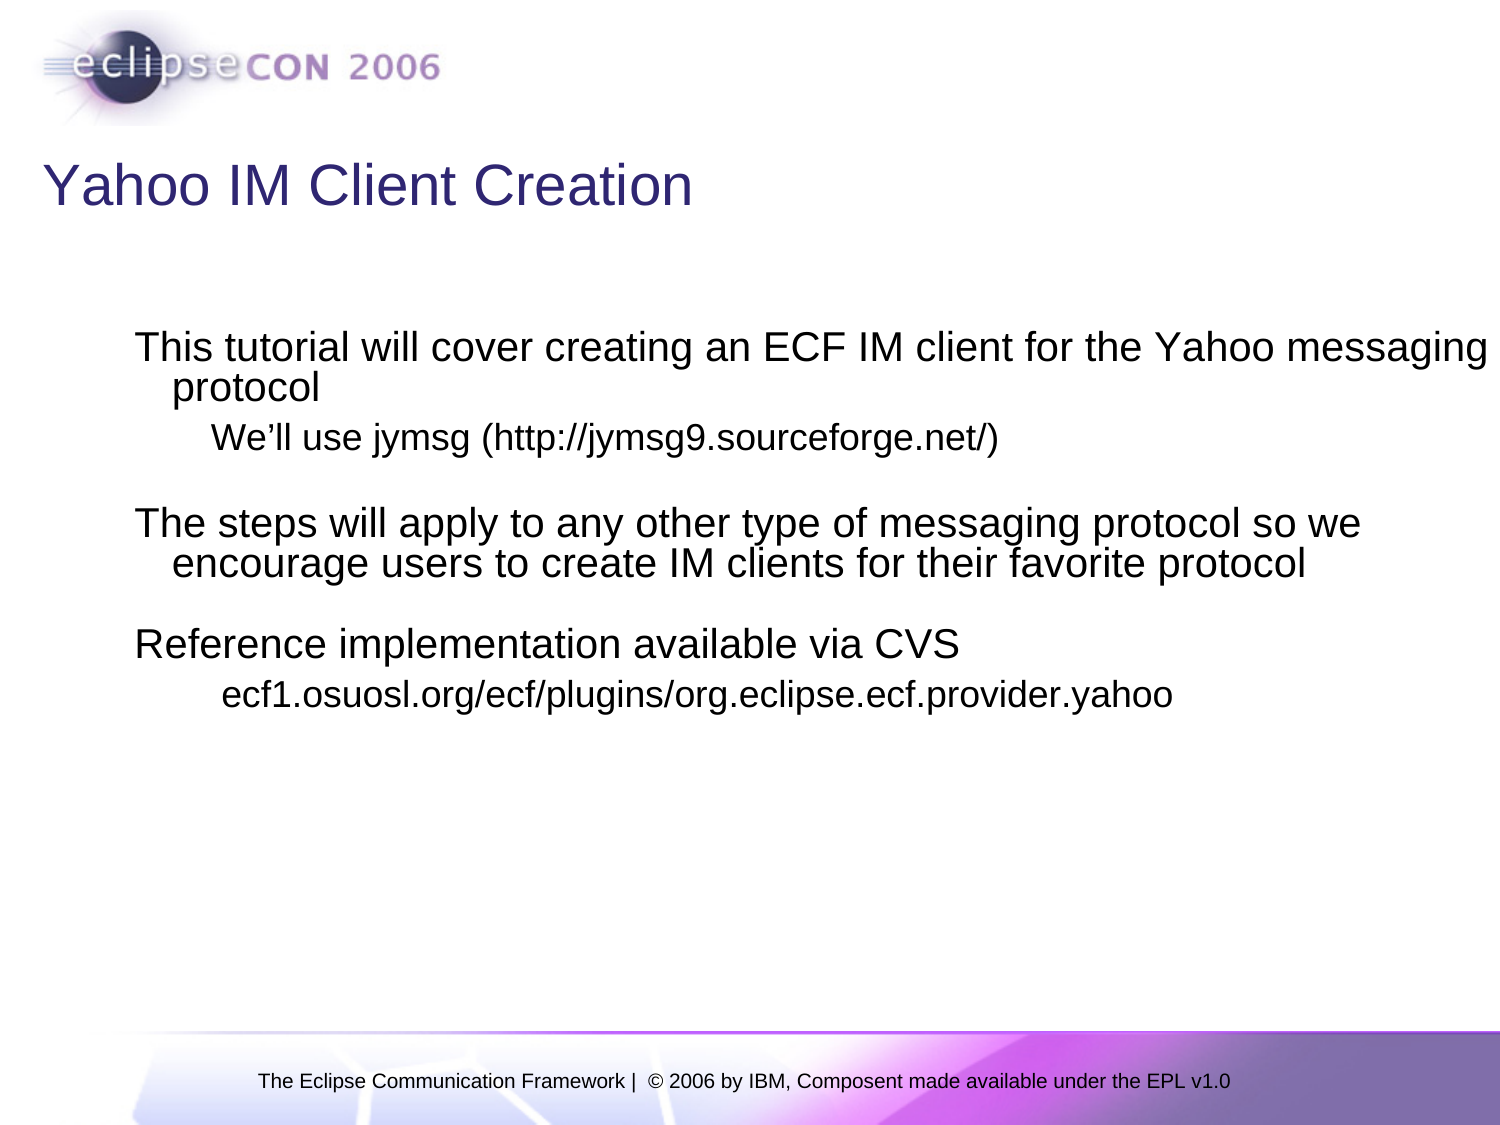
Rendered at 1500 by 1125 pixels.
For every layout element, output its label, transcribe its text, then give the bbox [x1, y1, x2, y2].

title Yahoo IM Client Creation [27, 157, 1500, 248]
list This tutorial will cover creating an ECF IM client for the Yahoo messaging protocol We’ll use jymsg (http://jymsg9.sourceforge.net/) The steps will apply to any other type of messaging protocol so we encourage users to create IM clients for their favorite protocol Reference implementation available via CVS ecf1.osuosl.org/ecf/plugins/org.eclipse.ecf.provider.yahoo [119, 321, 1500, 1027]
picture [31, 10, 1040, 126]
picture [0, 1031, 1500, 1125]
